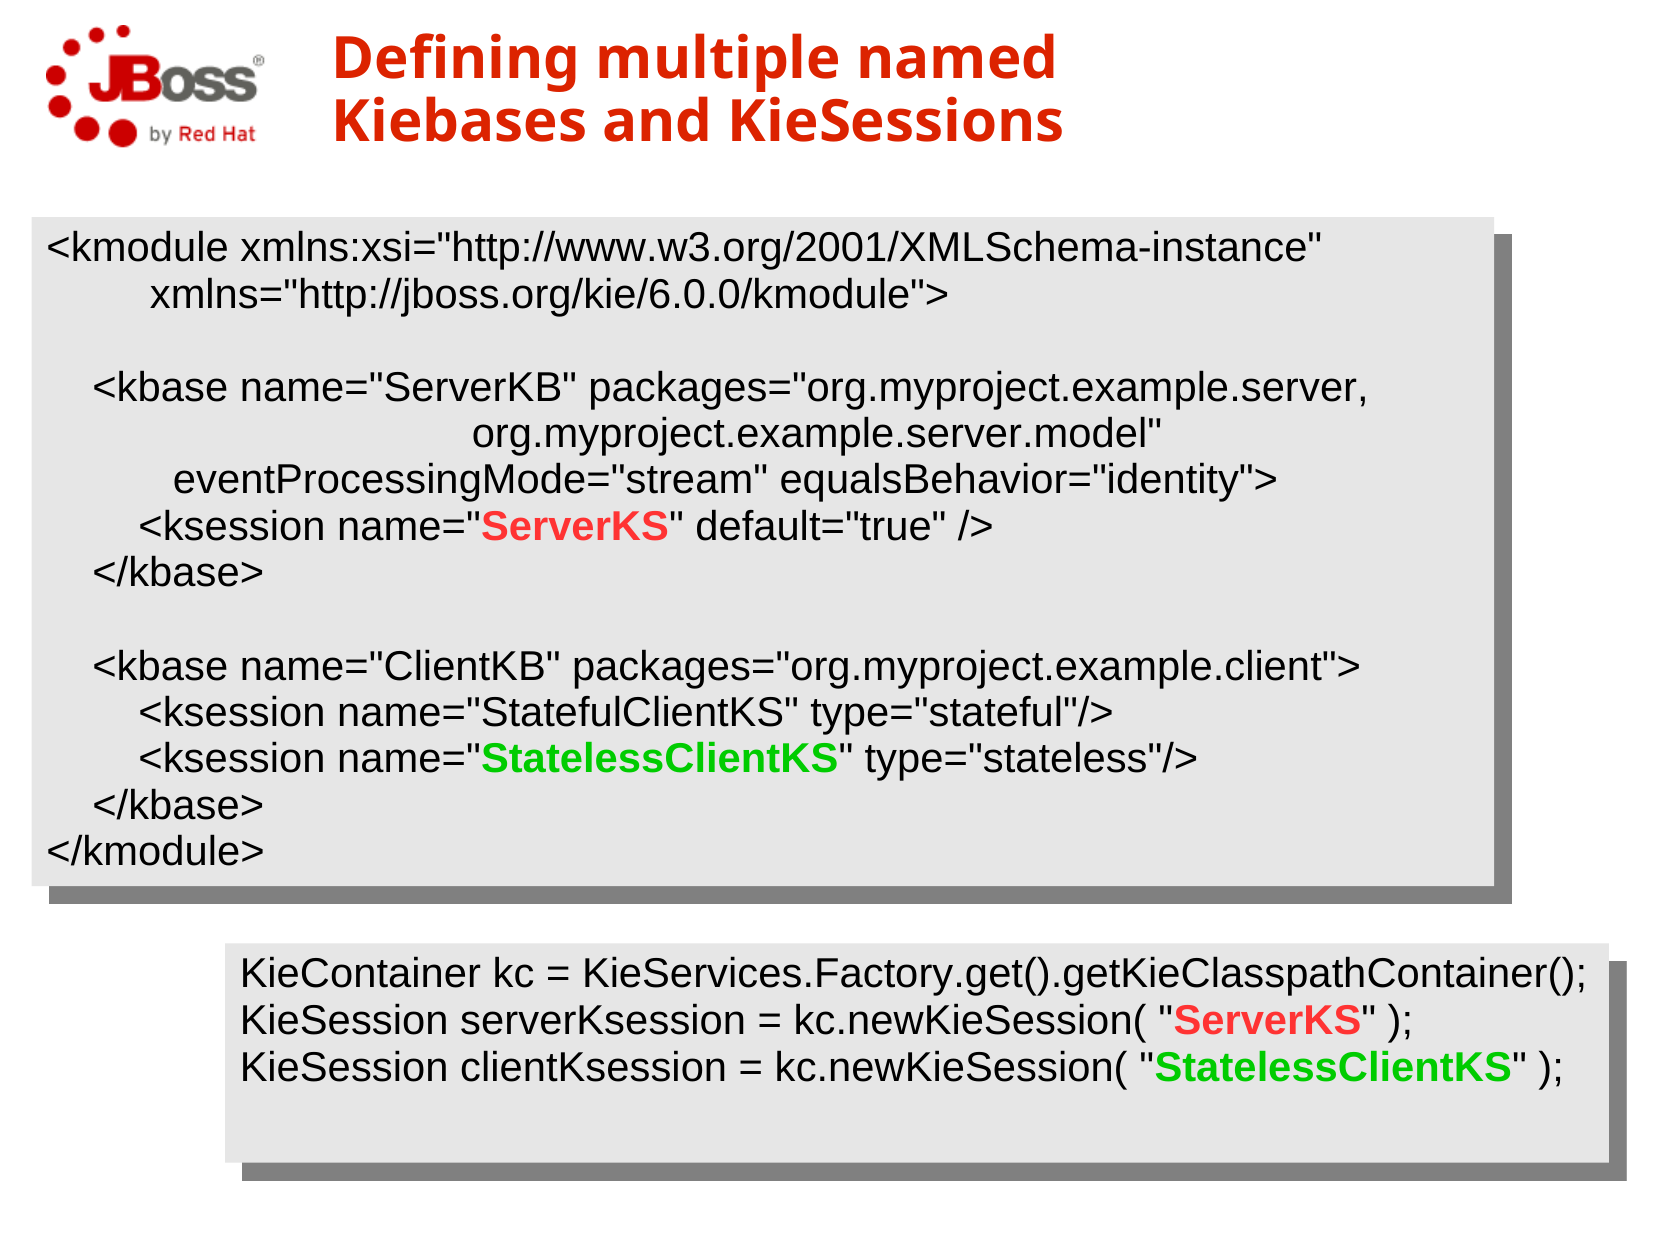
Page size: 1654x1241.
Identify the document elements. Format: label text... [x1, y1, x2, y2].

title Defining multiple named Kiebases and KieSessions [331, 25, 1538, 158]
picture [46, 25, 266, 149]
text_box KieContainer kc = KieServices.Factory.get().getKieClasspathContainer(); KieSession serverKsession = kc.newKieSession( "ServerKS" ); KieSession clientKsession = kc.newKieSession( "StatelessClientKS" ); [225, 943, 1609, 1163]
text_box <kmodule xmlns:xsi="http://www.w3.org/2001/XMLSchema-instance" xmlns="http://jboss.org/kie/6.0.0/kmodule"> <kbase name="ServerKB" packages="org.myproject.example.server, org.myproject.example.server.model" eventProcessingMode="stream" equalsBehavior="identity"> <ksession name="ServerKS" default="true" /> </kbase> <kbase name="ClientKB" packages="org.myproject.example.client"> <ksession name="StatefulClientKS" type="stateful"/> <ksession name="StatelessClientKS" type="stateless"/> </kbase> </kmodule> [31, 217, 1495, 887]
